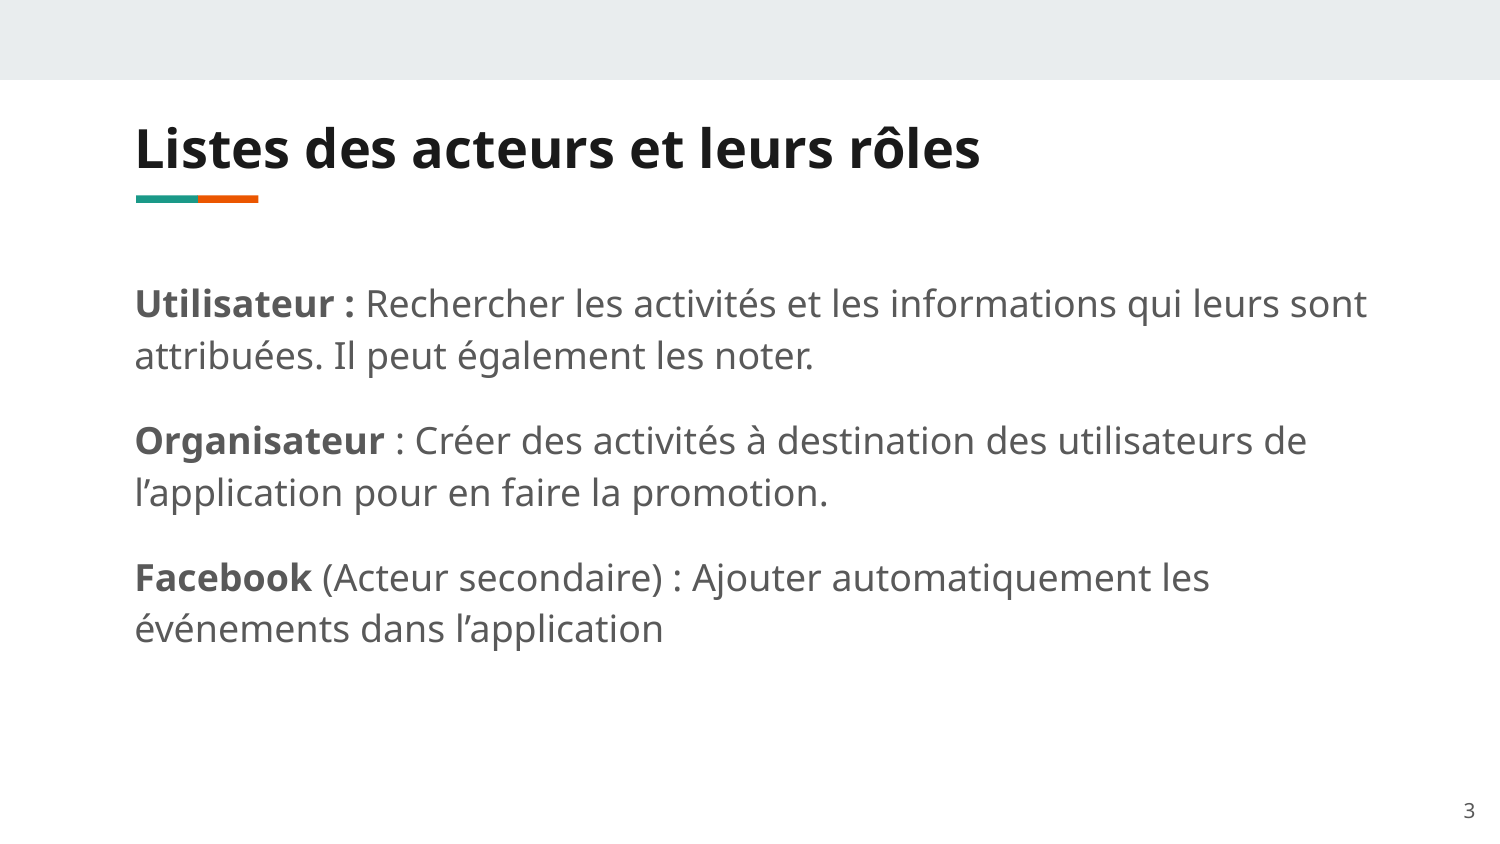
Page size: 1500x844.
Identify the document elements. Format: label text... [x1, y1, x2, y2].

title Listes des acteurs et leurs rôles [119, 99, 1381, 188]
list Utilisateur : Rechercher les activités et les informations qui leurs sont attribuées. Il peut également les noter. Organisateur : Créer des activités à destination des utilisateurs de l’application pour en faire la promotion. Facebook (Acteur secondaire) : Ajouter automatiquement les événements dans l’application [119, 258, 1408, 766]
slide_number <number> [1400, 779, 1491, 844]
